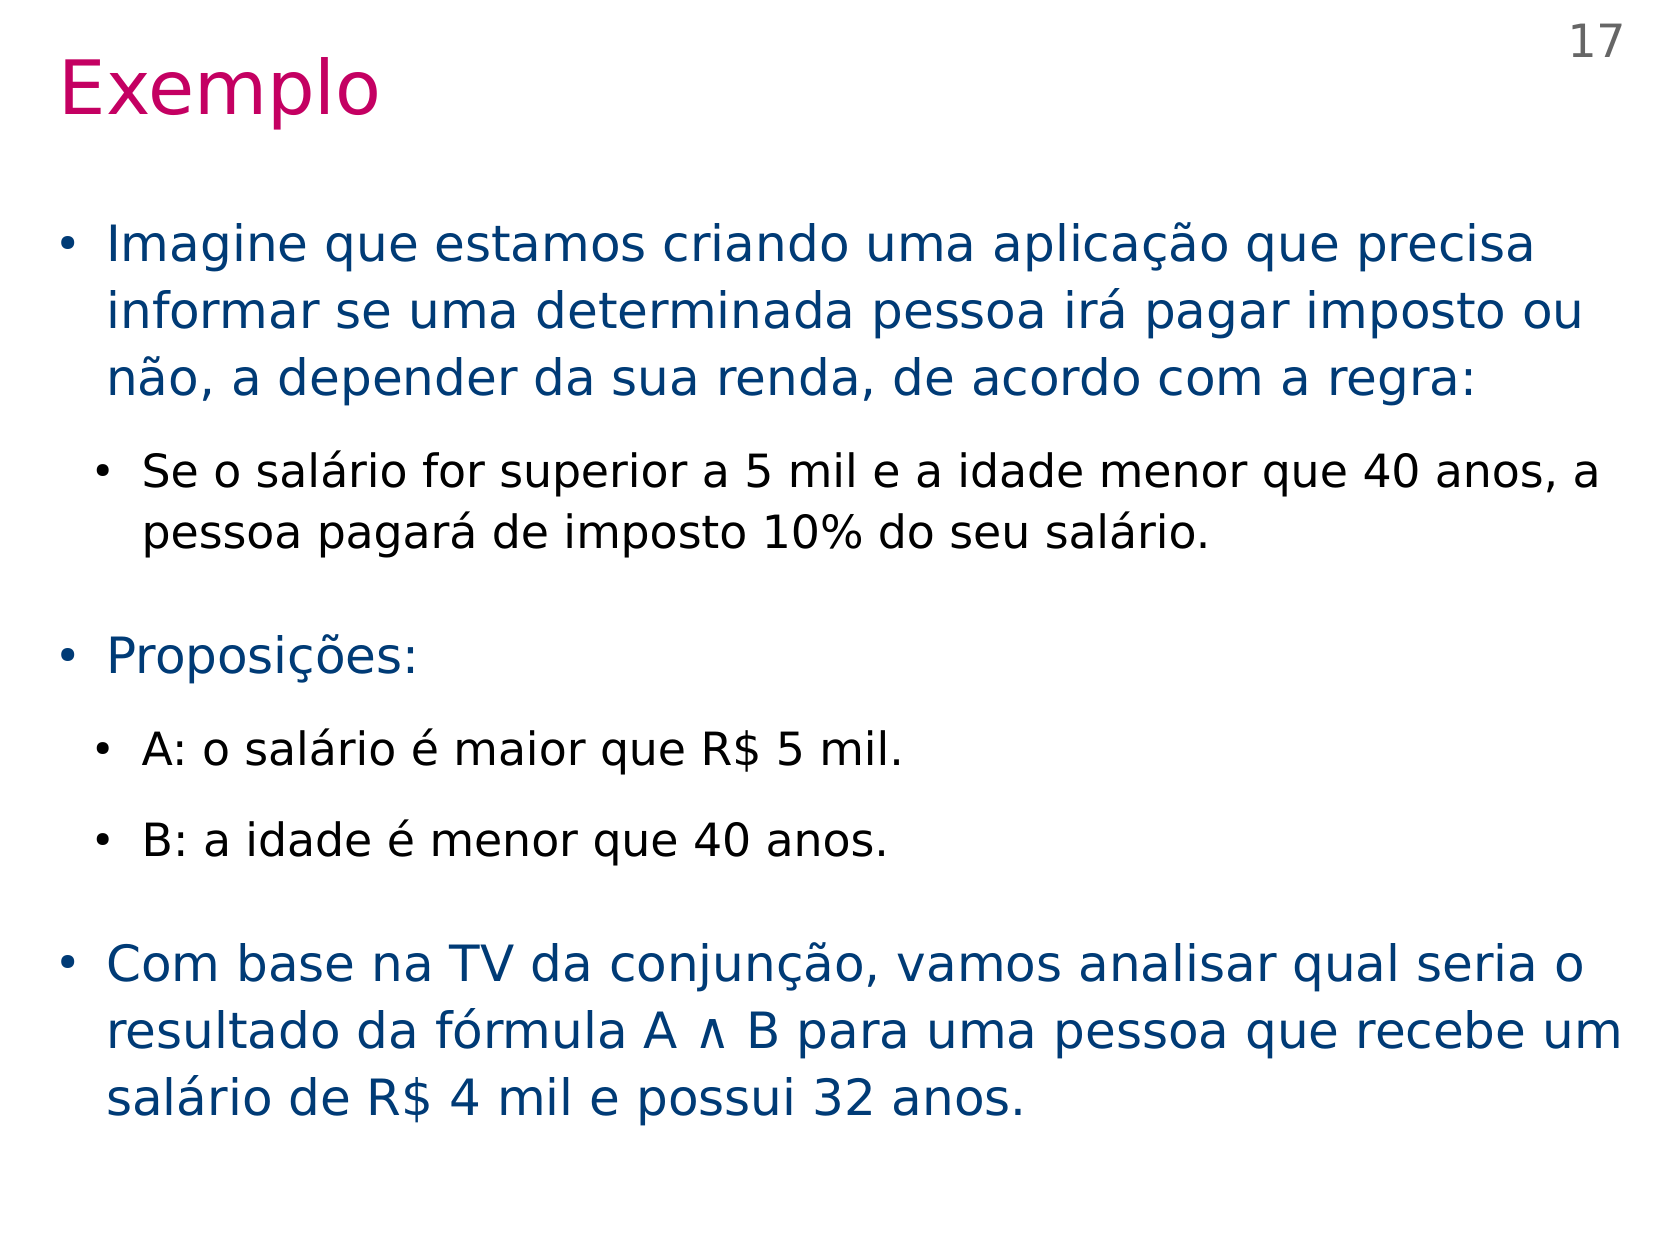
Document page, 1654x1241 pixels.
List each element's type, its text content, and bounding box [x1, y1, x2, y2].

title Exemplo [59, 29, 1625, 148]
list Imagine que estamos criando uma aplicação que precisa informar se uma determinada pessoa irá pagar imposto ou não, a depender da sua renda, de acordo com a regra: Se o salário for superior a 5 mil e a idade menor que 40 anos, a pessoa pagará de imposto 10% do seu salário. Proposições: A: o salário é maior que R$ 5 mil. B: a idade é menor que 40 anos. Com base na TV da conjunção, vamos analisar qual seria o resultado da fórmula A ∧ B para uma pessoa que recebe um salário de R$ 4 mil e possui 32 anos. [59, 206, 1625, 1211]
